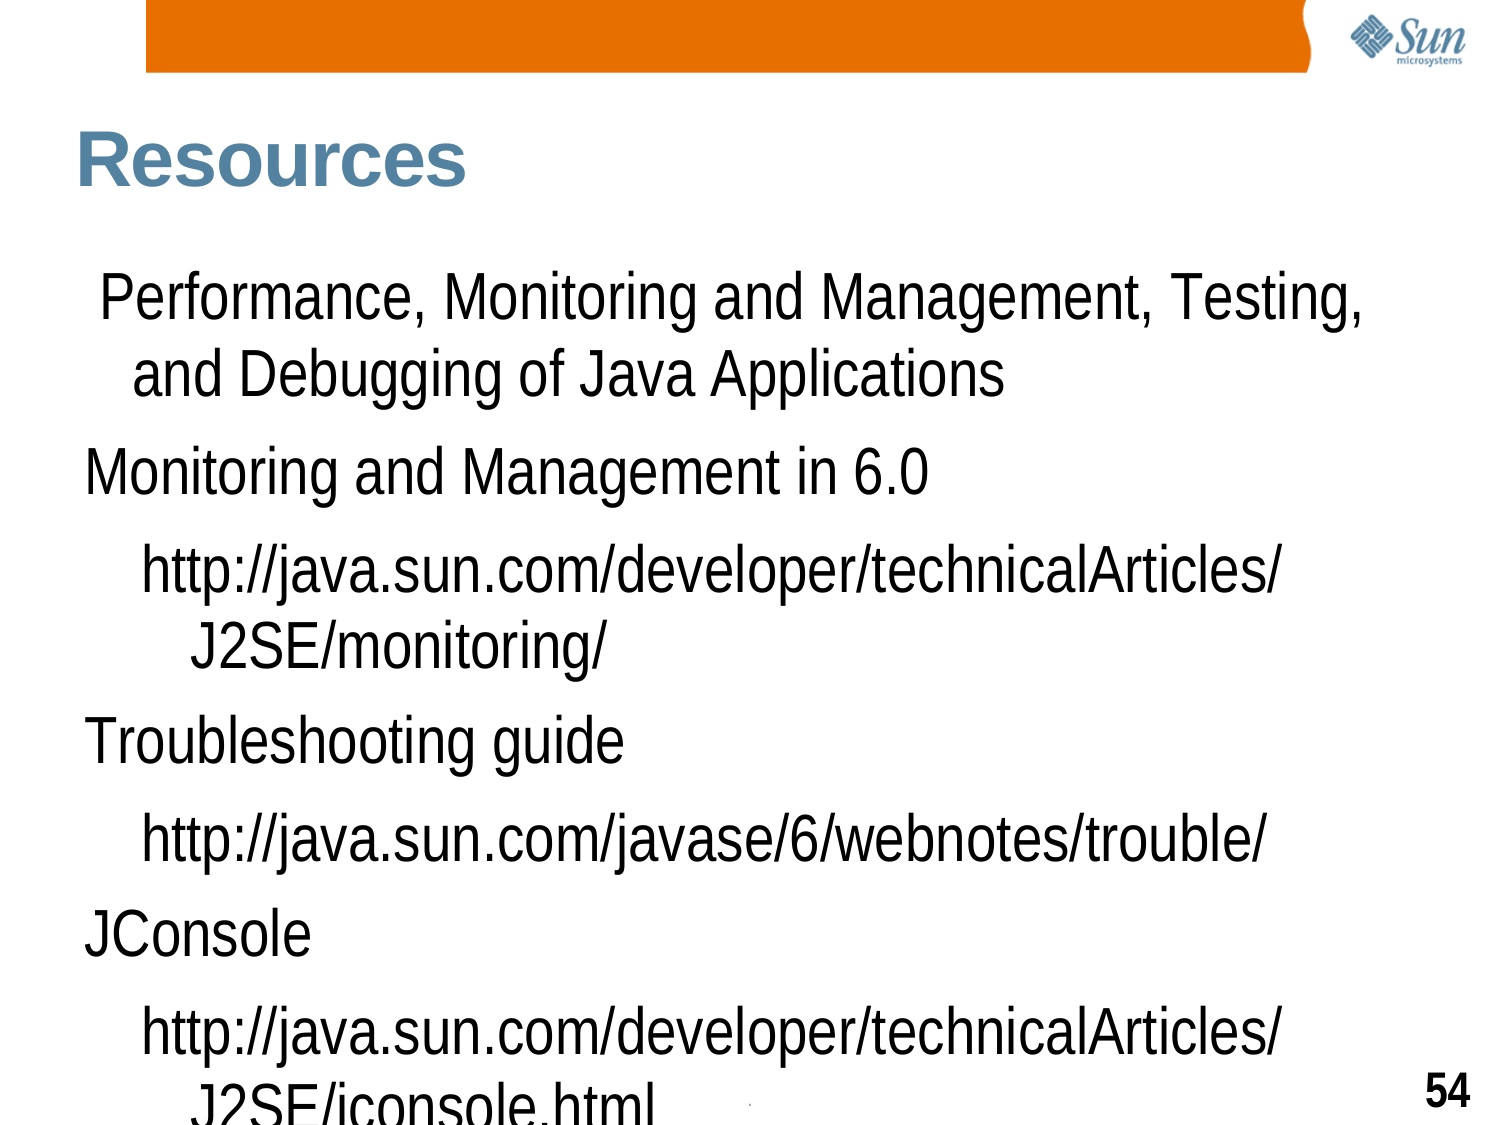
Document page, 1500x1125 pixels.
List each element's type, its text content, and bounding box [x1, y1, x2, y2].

list Performance, Monitoring and Management, Testing, and Debugging of Java Applications Monitoring and Management in 6.0 http://java.sun.com/developer/technicalArticles/J2SE/monitoring/ Troubleshooting guide http://java.sun.com/javase/6/webnotes/trouble/ JConsole http://java.sun.com/developer/technicalArticles/J2SE/jconsole.html [64, 257, 1402, 1125]
title Resources [75, 122, 1438, 228]
picture [146, 0, 1500, 75]
